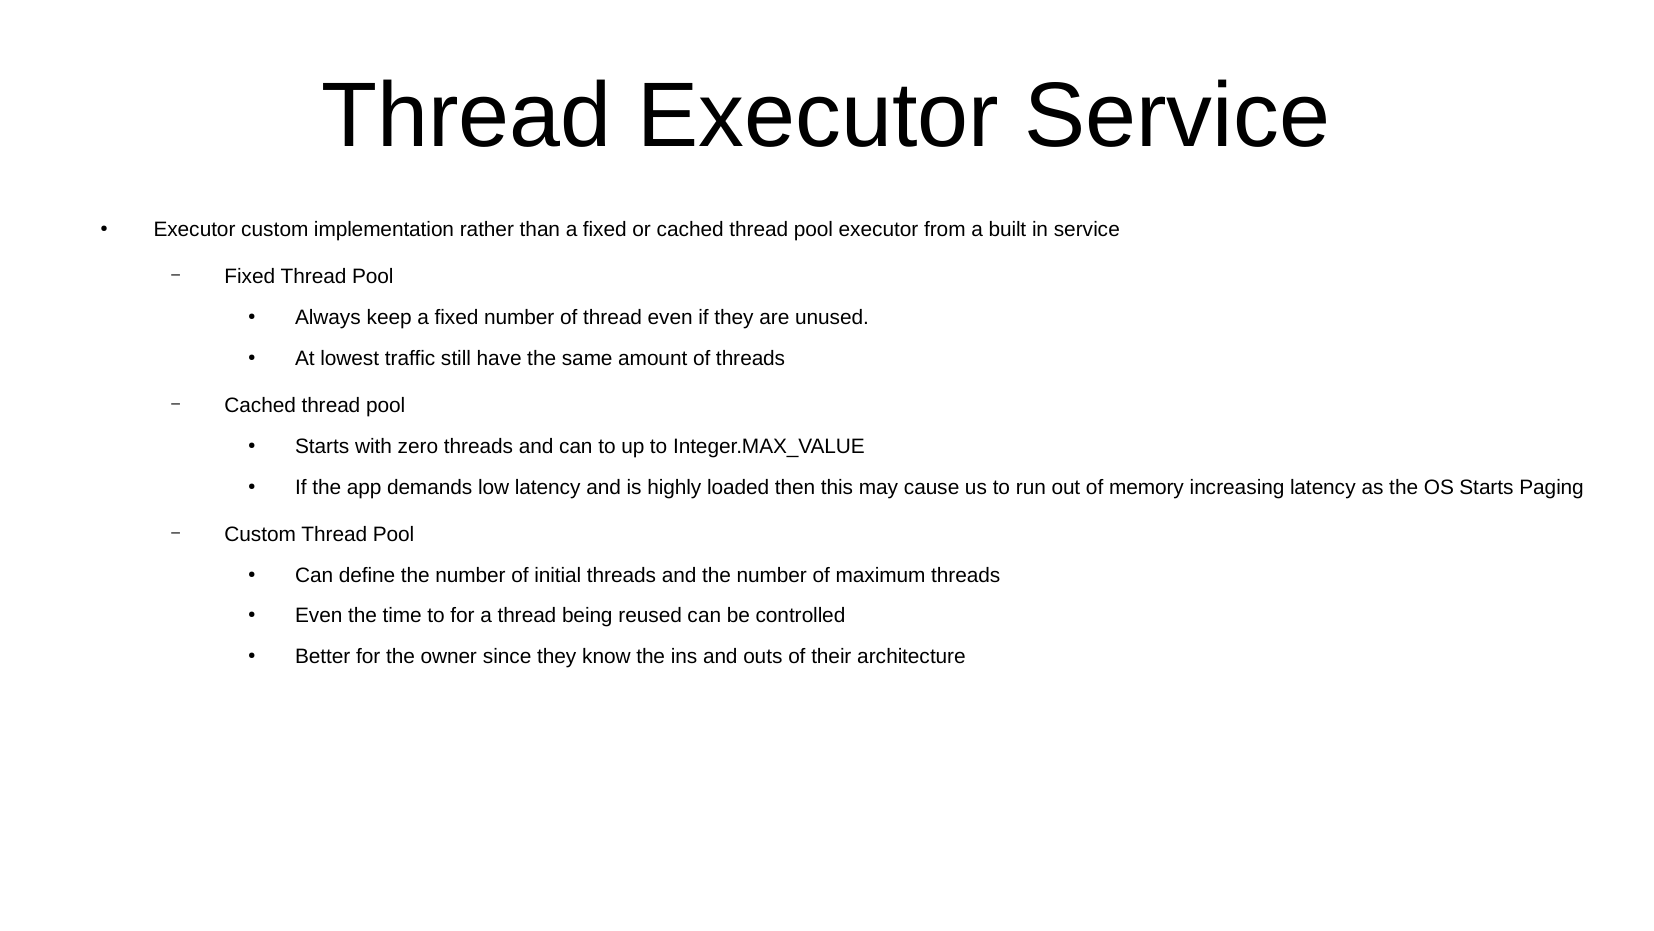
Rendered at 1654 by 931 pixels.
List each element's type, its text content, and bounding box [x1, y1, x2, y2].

list Executor custom implementation rather than a fixed or cached thread pool executor from a built in service Fixed Thread Pool Always keep a fixed number of thread even if they are unused. At lowest traffic still have the same amount of threads Cached thread pool Starts with zero threads and can to up to Integer.MAX_VALUE If the app demands low latency and is highly loaded then this may cause us to run out of memory increasing latency as the OS Starts Paging Custom Thread Pool Can define the number of initial threads and the number of maximum threads Even the time to for a thread being reused can be controlled Better for the owner since they know the ins and outs of their architecture [82, 217, 1636, 916]
title Thread Executor Service [82, 37, 1571, 193]
